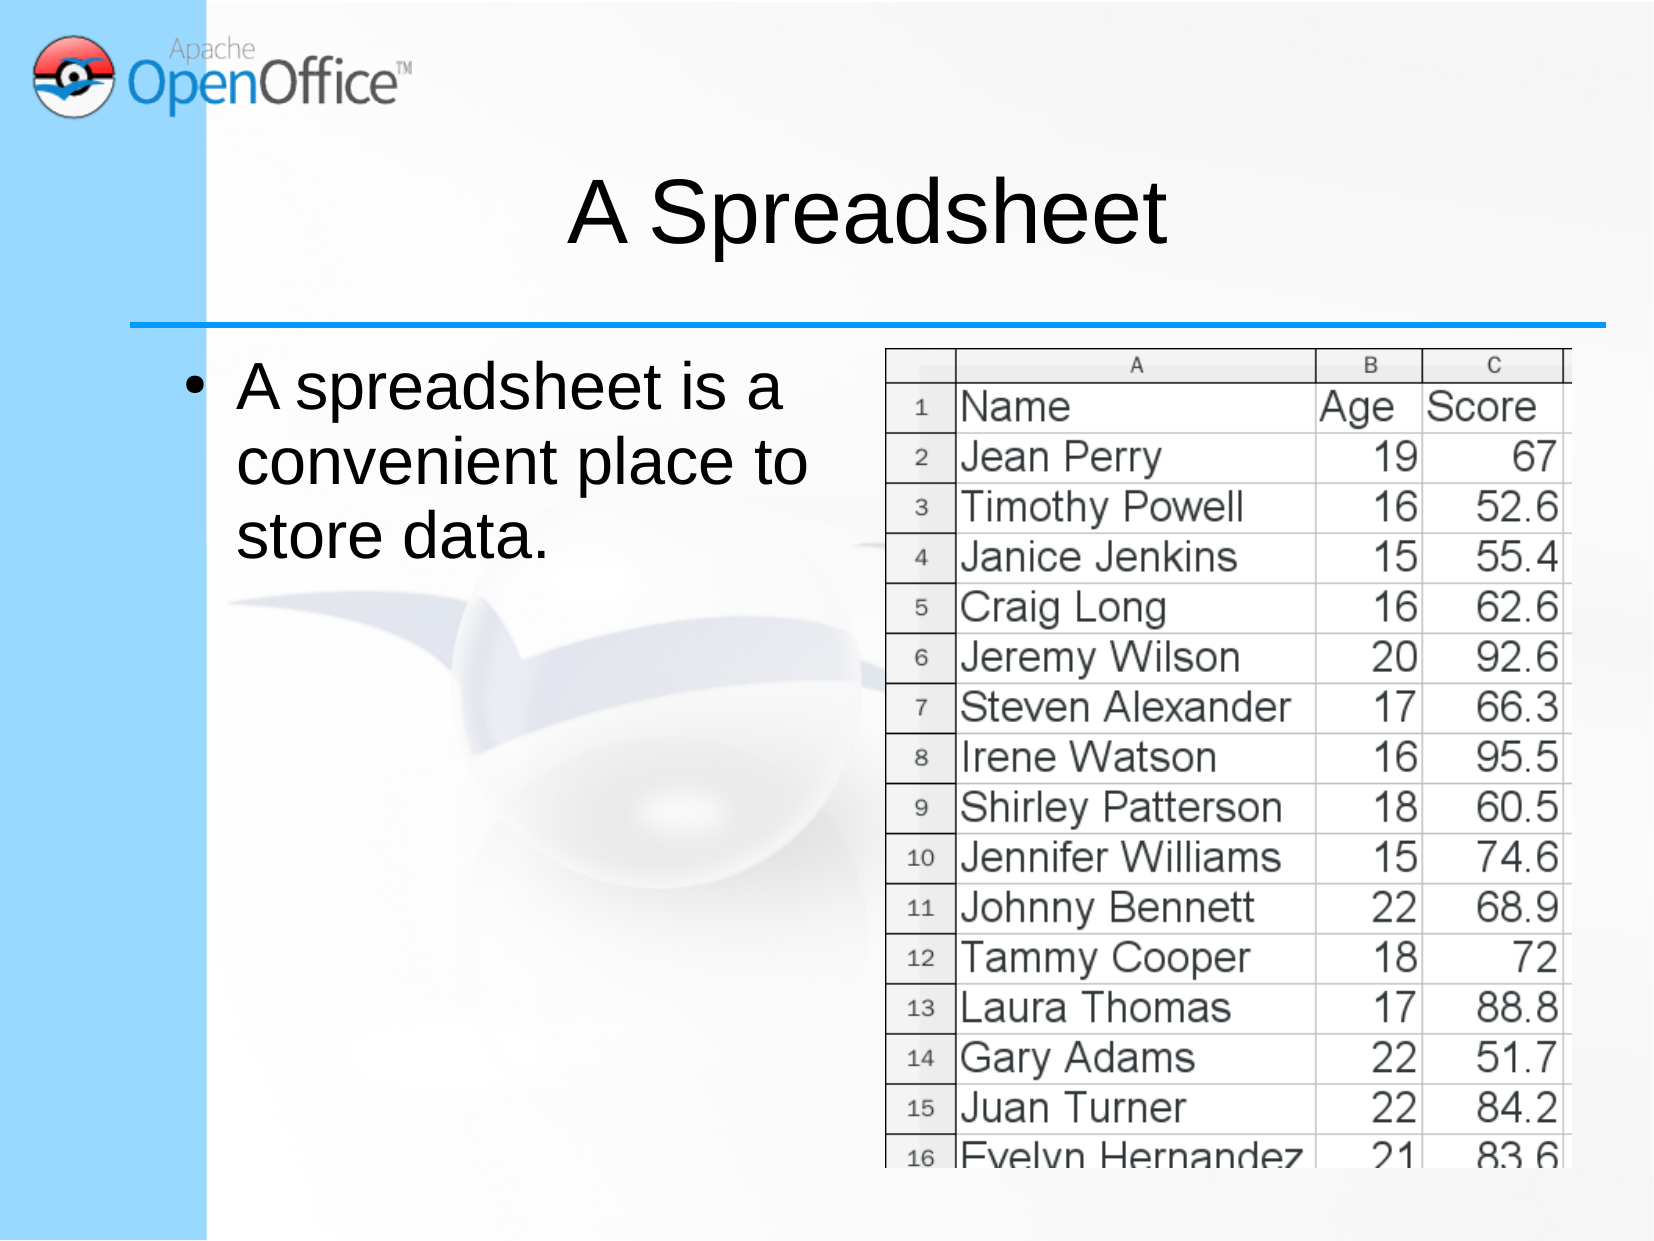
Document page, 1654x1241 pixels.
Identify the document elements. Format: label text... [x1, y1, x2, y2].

title A Spreadsheet [165, 108, 1571, 316]
list A spreadsheet is a convenient place to store data. [165, 349, 852, 1168]
picture [31, 2, 1654, 1241]
